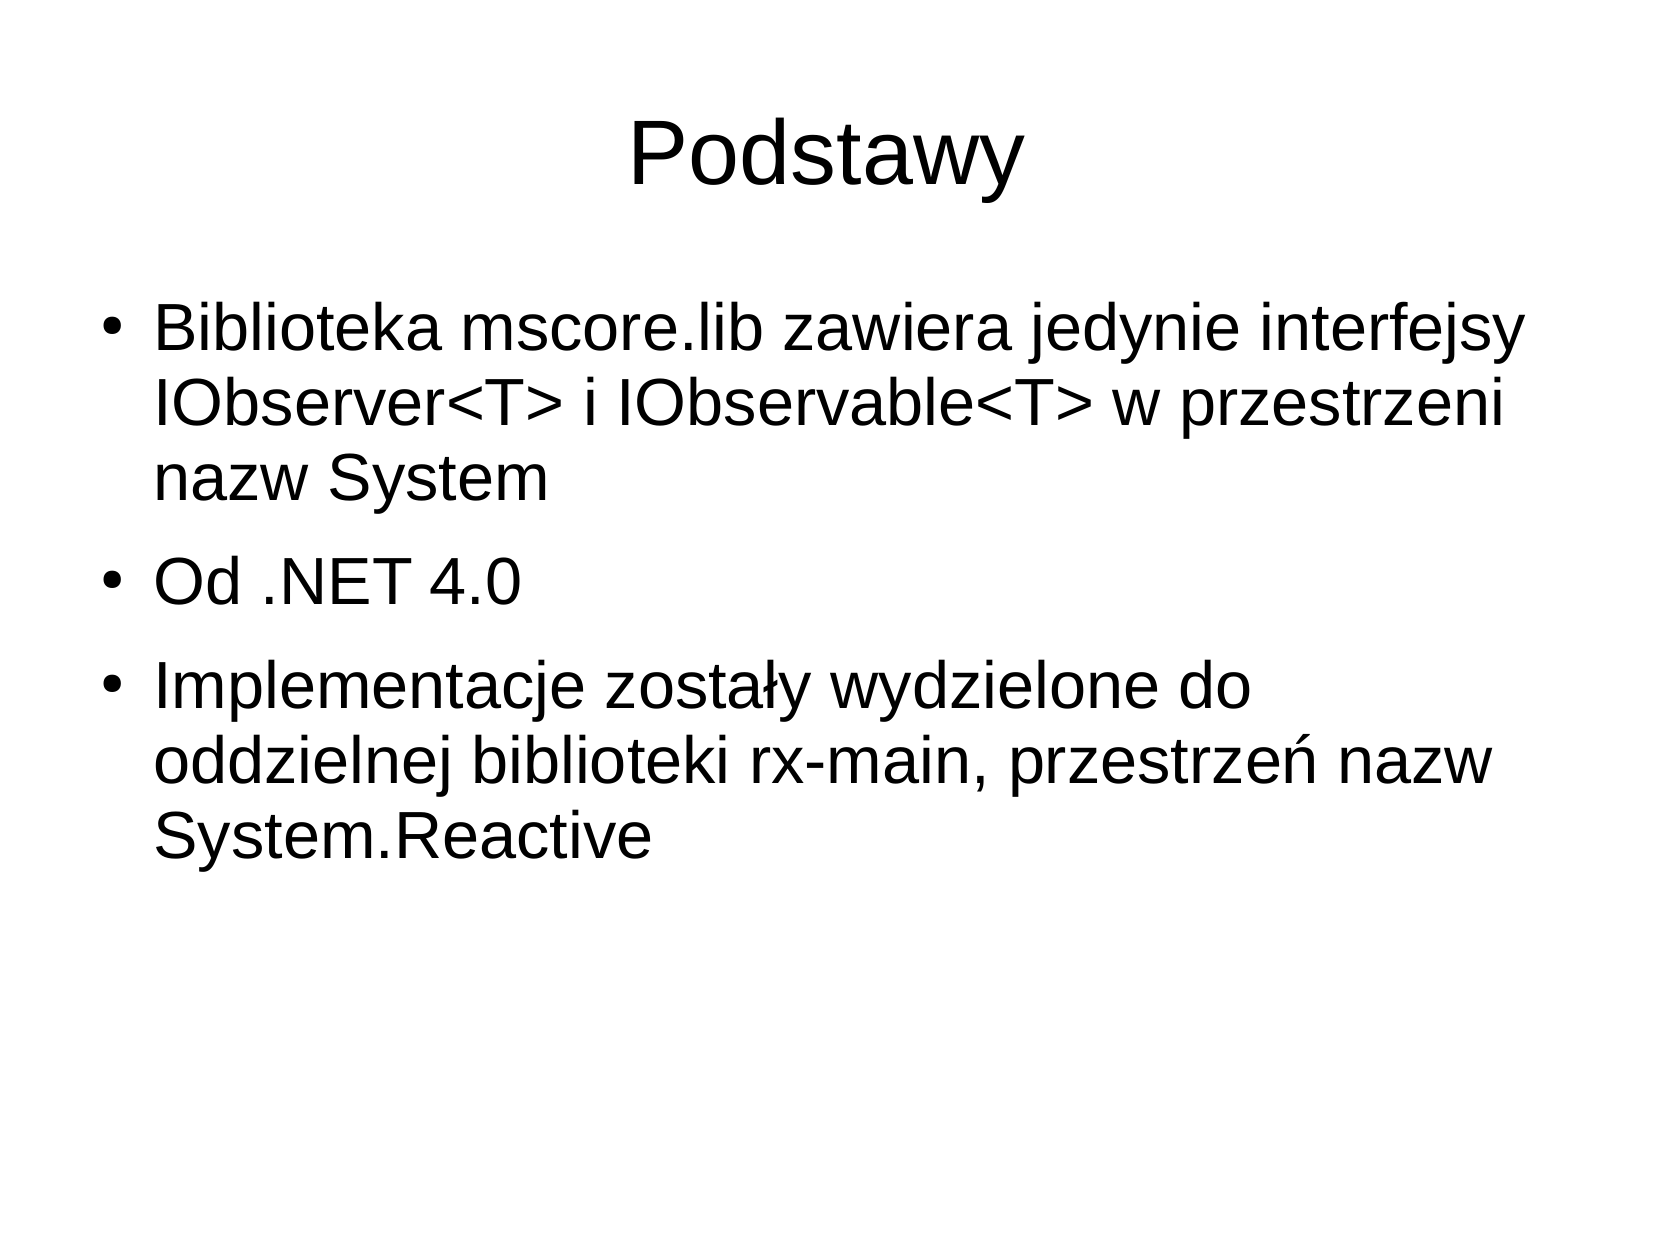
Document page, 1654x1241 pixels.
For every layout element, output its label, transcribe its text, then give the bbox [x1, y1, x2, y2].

list Biblioteka mscore.lib zawiera jedynie interfejsy IObserver<T> i IObservable<T> w przestrzeni nazw System Od .NET 4.0 Implementacje zostały wydzielone do oddzielnej biblioteki rx-main, przestrzeń nazw System.Reactive [82, 290, 1571, 1010]
title Podstawy [82, 49, 1571, 257]
